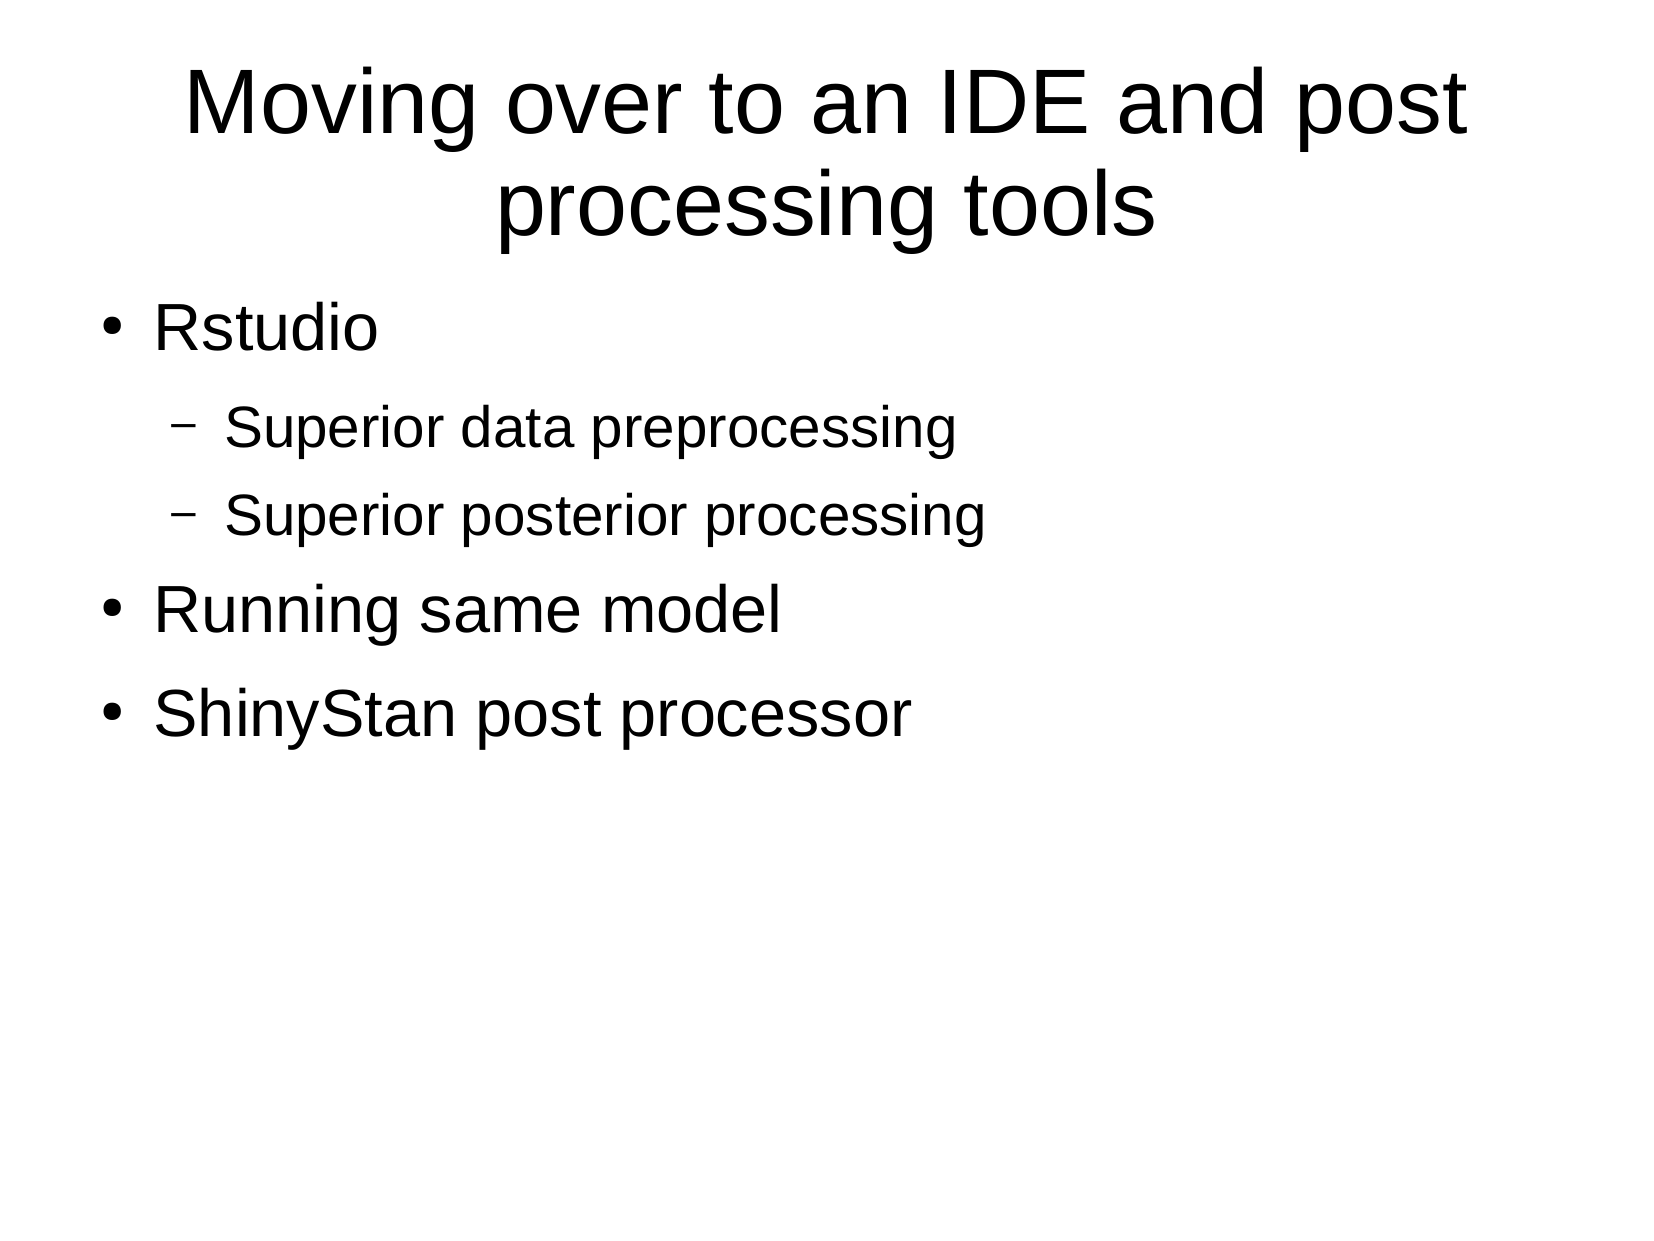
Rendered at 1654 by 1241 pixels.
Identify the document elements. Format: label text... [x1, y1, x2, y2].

list Rstudio Superior data preprocessing Superior posterior processing Running same model ShinyStan post processor [82, 290, 1571, 1109]
title Moving over to an IDE and post processing tools [82, 49, 1571, 257]
